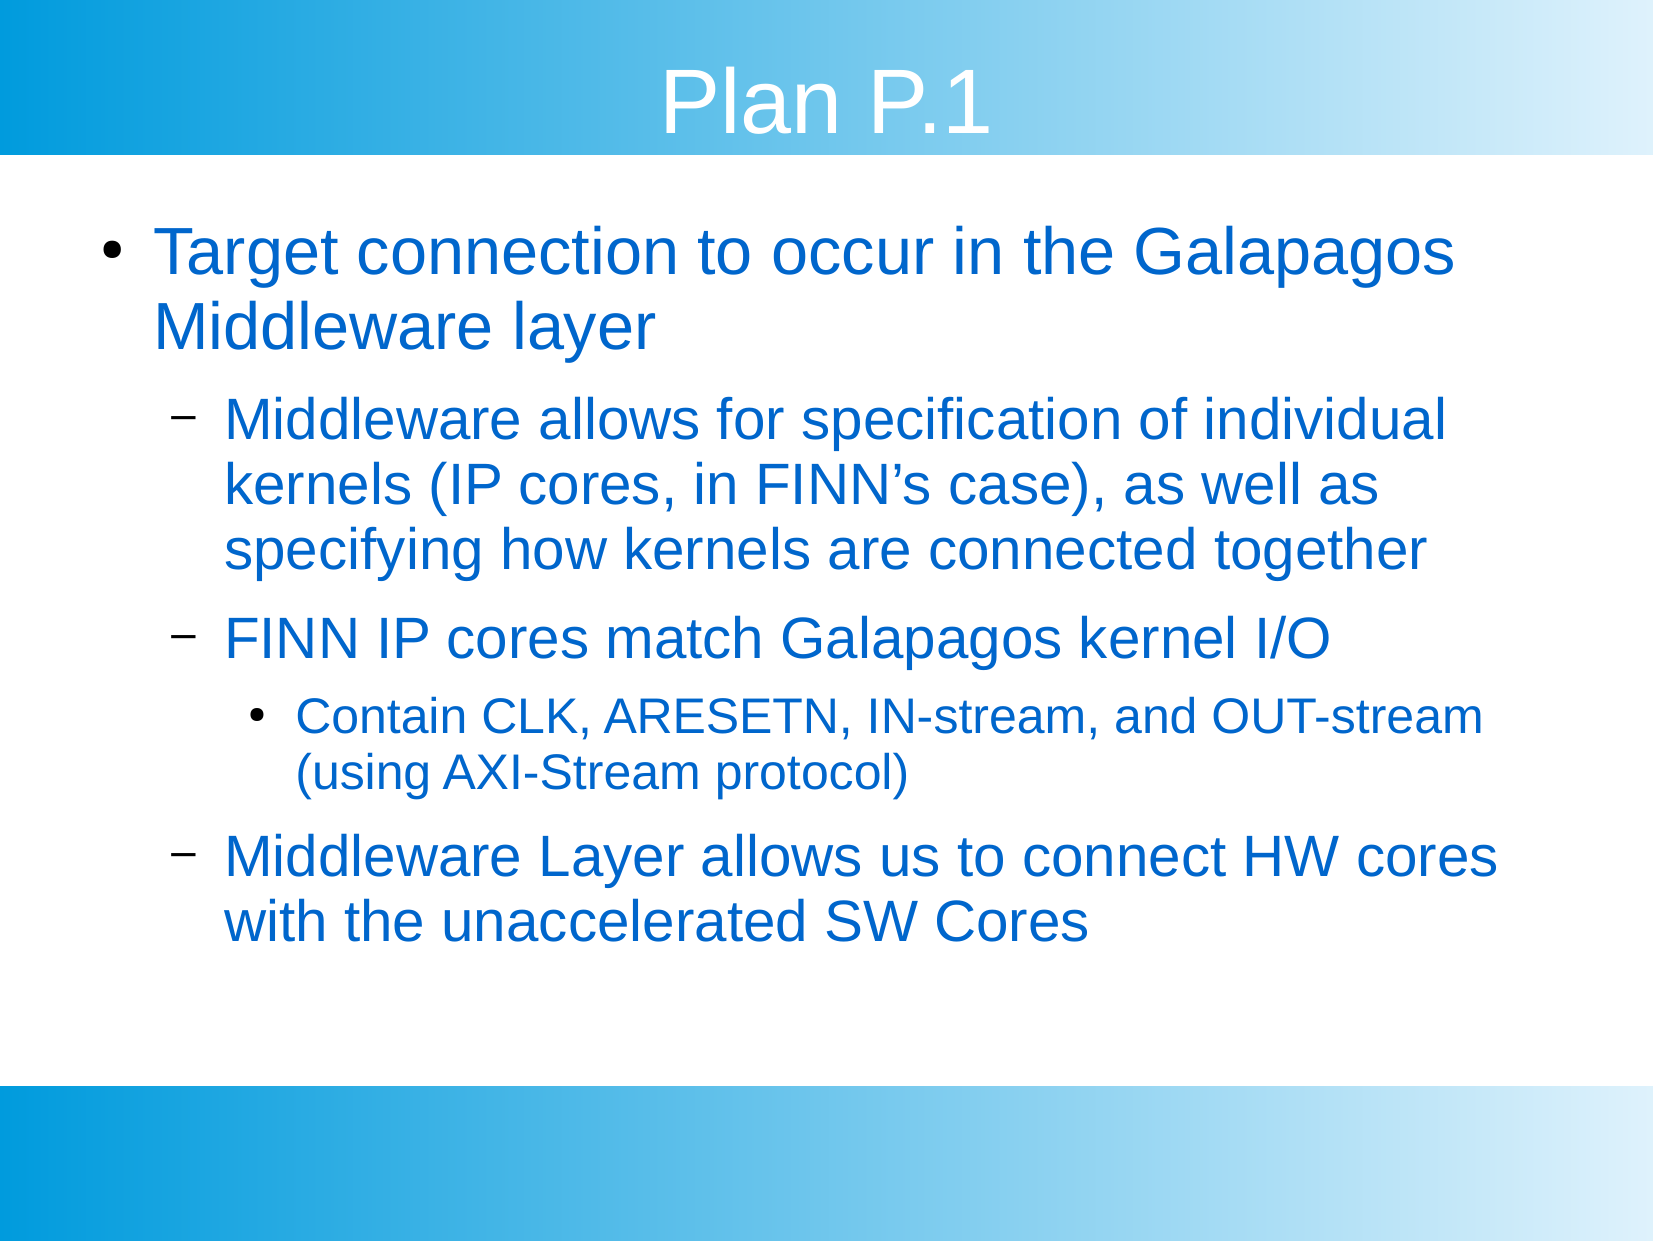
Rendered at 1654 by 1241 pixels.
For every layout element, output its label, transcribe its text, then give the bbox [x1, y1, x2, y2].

title Plan P.1 [82, 49, 1571, 155]
list Target connection to occur in the Galapagos Middleware layer Middleware allows for specification of individual kernels (IP cores, in FINN’s case), as well as specifying how kernels are connected together FINN IP cores match Galapagos kernel I/O Contain CLK, ARESETN, IN-stream, and OUT-stream (using AXI-Stream protocol) Middleware Layer allows us to connect HW cores with the unaccelerated SW Cores [82, 213, 1571, 981]
